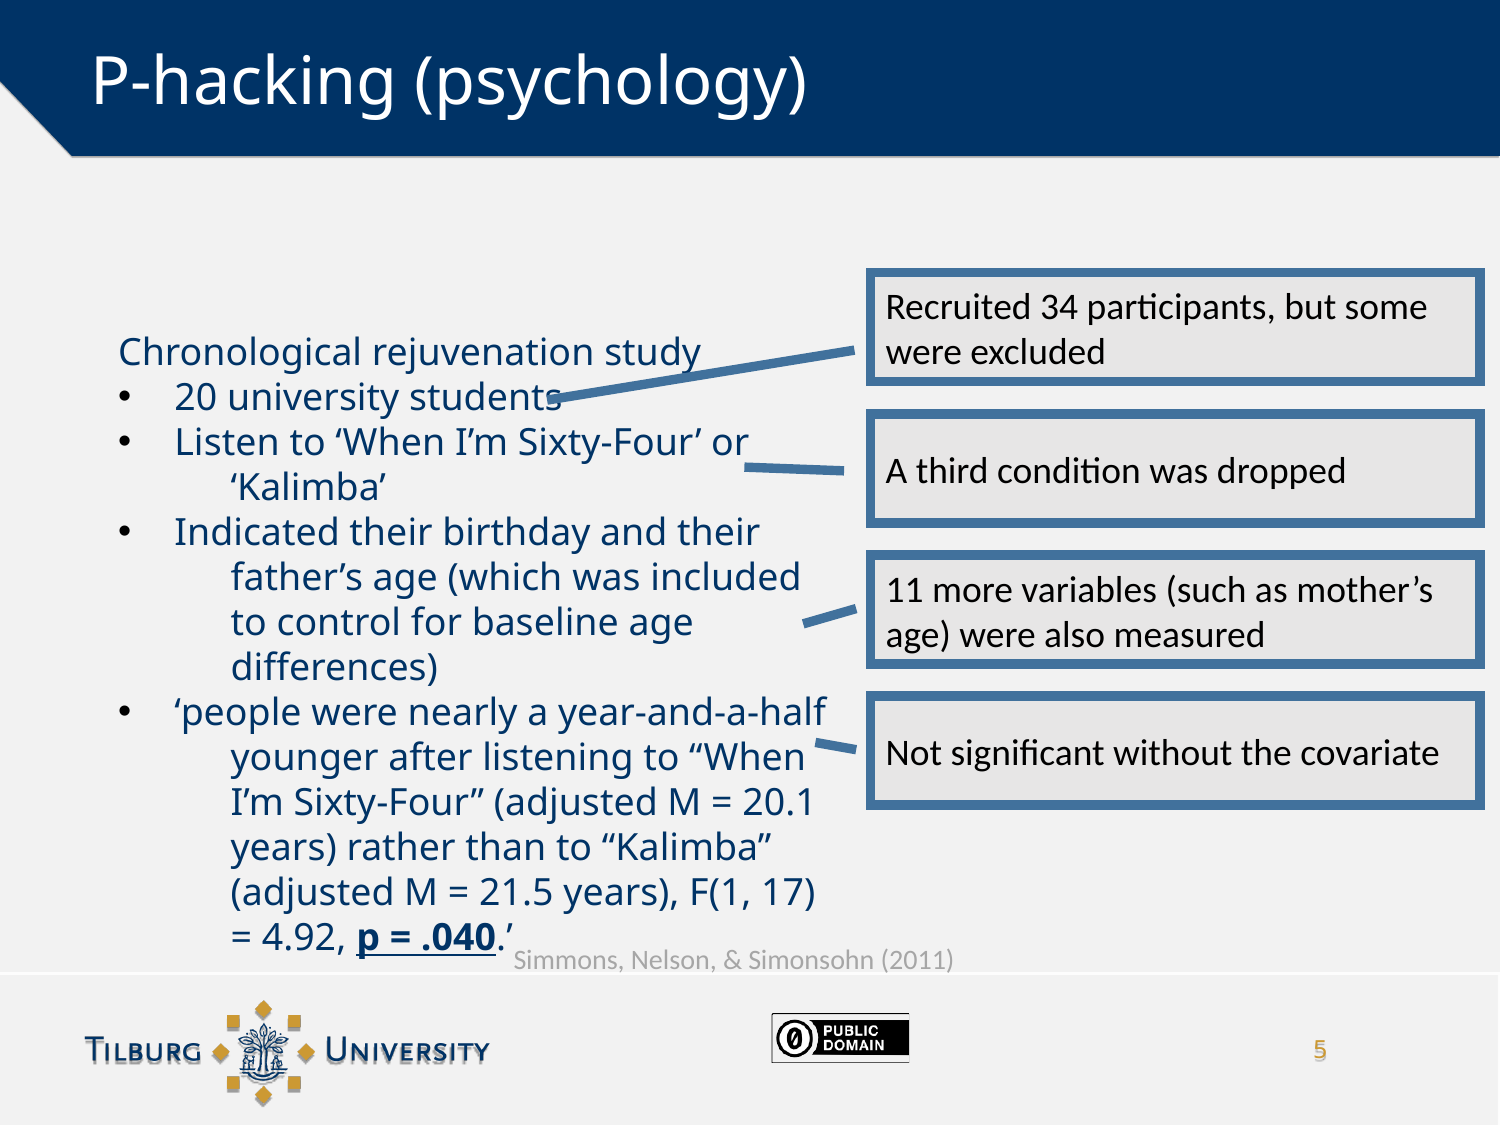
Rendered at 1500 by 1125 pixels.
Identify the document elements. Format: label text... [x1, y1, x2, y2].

title P-hacking (psychology) [75, 0, 1426, 156]
text_box Recruited 34 participants, but some were excluded [871, 272, 1480, 381]
text_box Chronological rejuvenation study 20 university students Listen to ‘When I’m Sixty-Four’ or ‘Kalimba’ Indicated their birthday and their father’s age (which was included to control for baseline age differences) ‘people were nearly a year-and-a-half younger after listening to “When I’m Sixty-Four” (adjusted M = 20.1 years) rather than to “Kalimba” (adjusted M = 21.5 years), F(1, 17) = 4.92, p = .040.’ [103, 320, 849, 980]
text_box Not significant without the covariate [871, 696, 1480, 805]
text_box [1298, 1026, 1426, 1087]
text_box A third condition was dropped [871, 414, 1480, 523]
text_box Simmons, Nelson, & Simonsohn (2011) [498, 934, 1500, 983]
text_box 11 more variables (such as mother’s age) were also measured [871, 555, 1480, 664]
text_box [772, 1014, 909, 1062]
